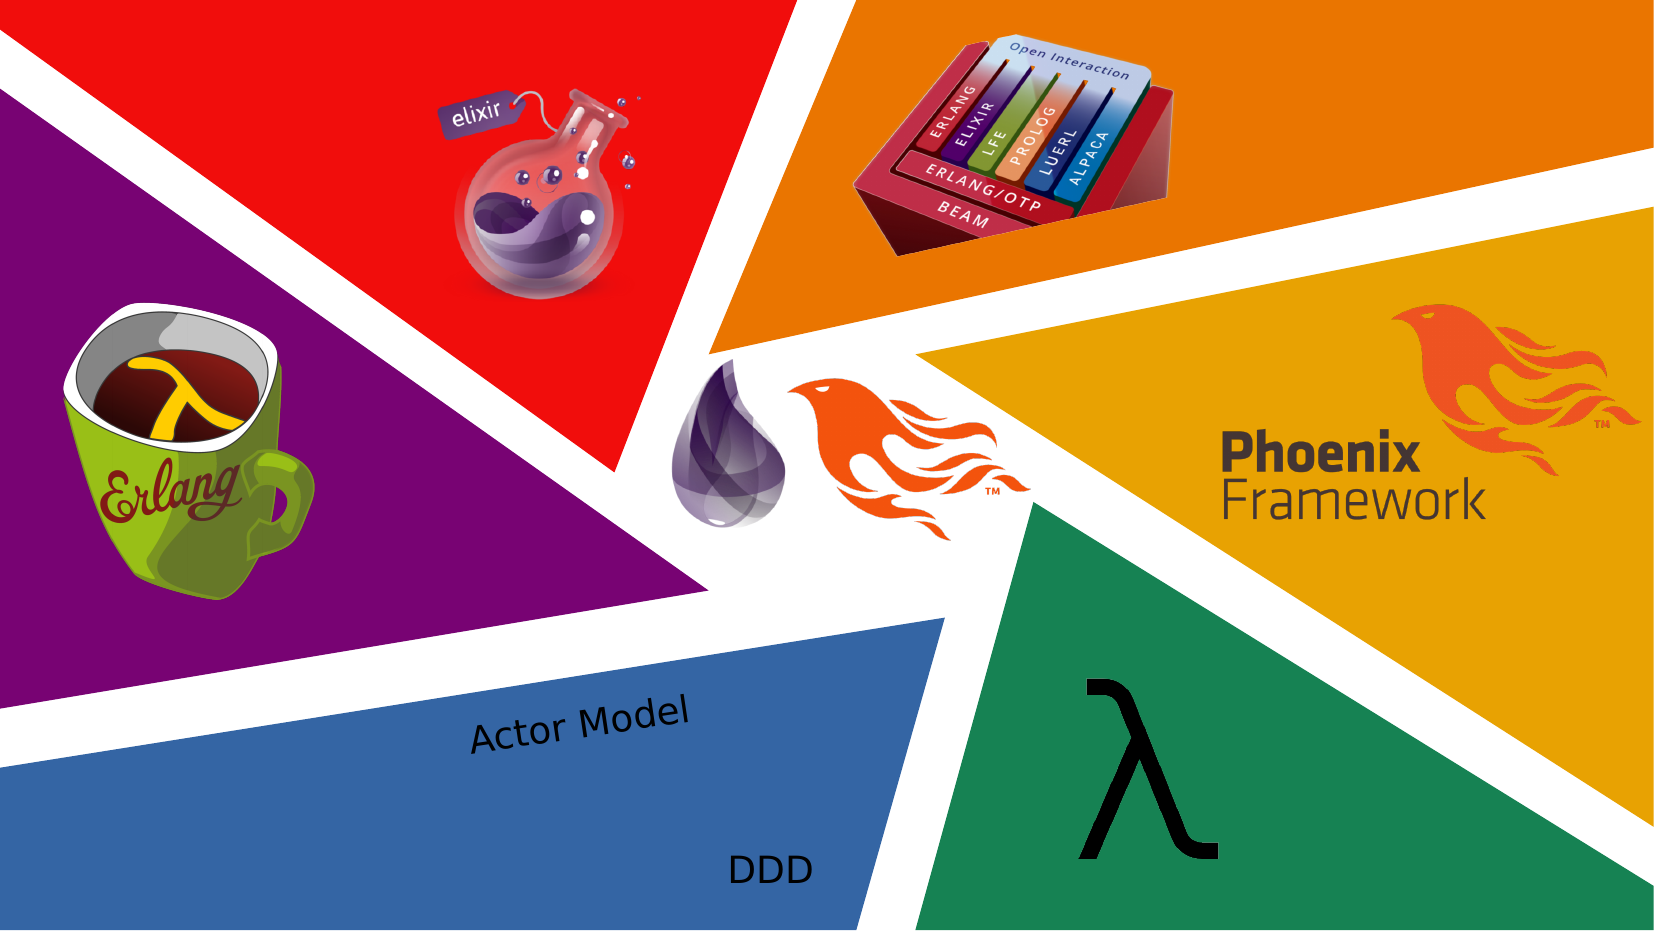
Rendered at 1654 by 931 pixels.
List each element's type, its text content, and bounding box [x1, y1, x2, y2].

picture [1176, 299, 1654, 526]
picture [1012, 637, 1276, 901]
text_box DDD [712, 841, 863, 901]
text_box Actor Model [450, 675, 727, 773]
picture [37, 3, 1198, 601]
